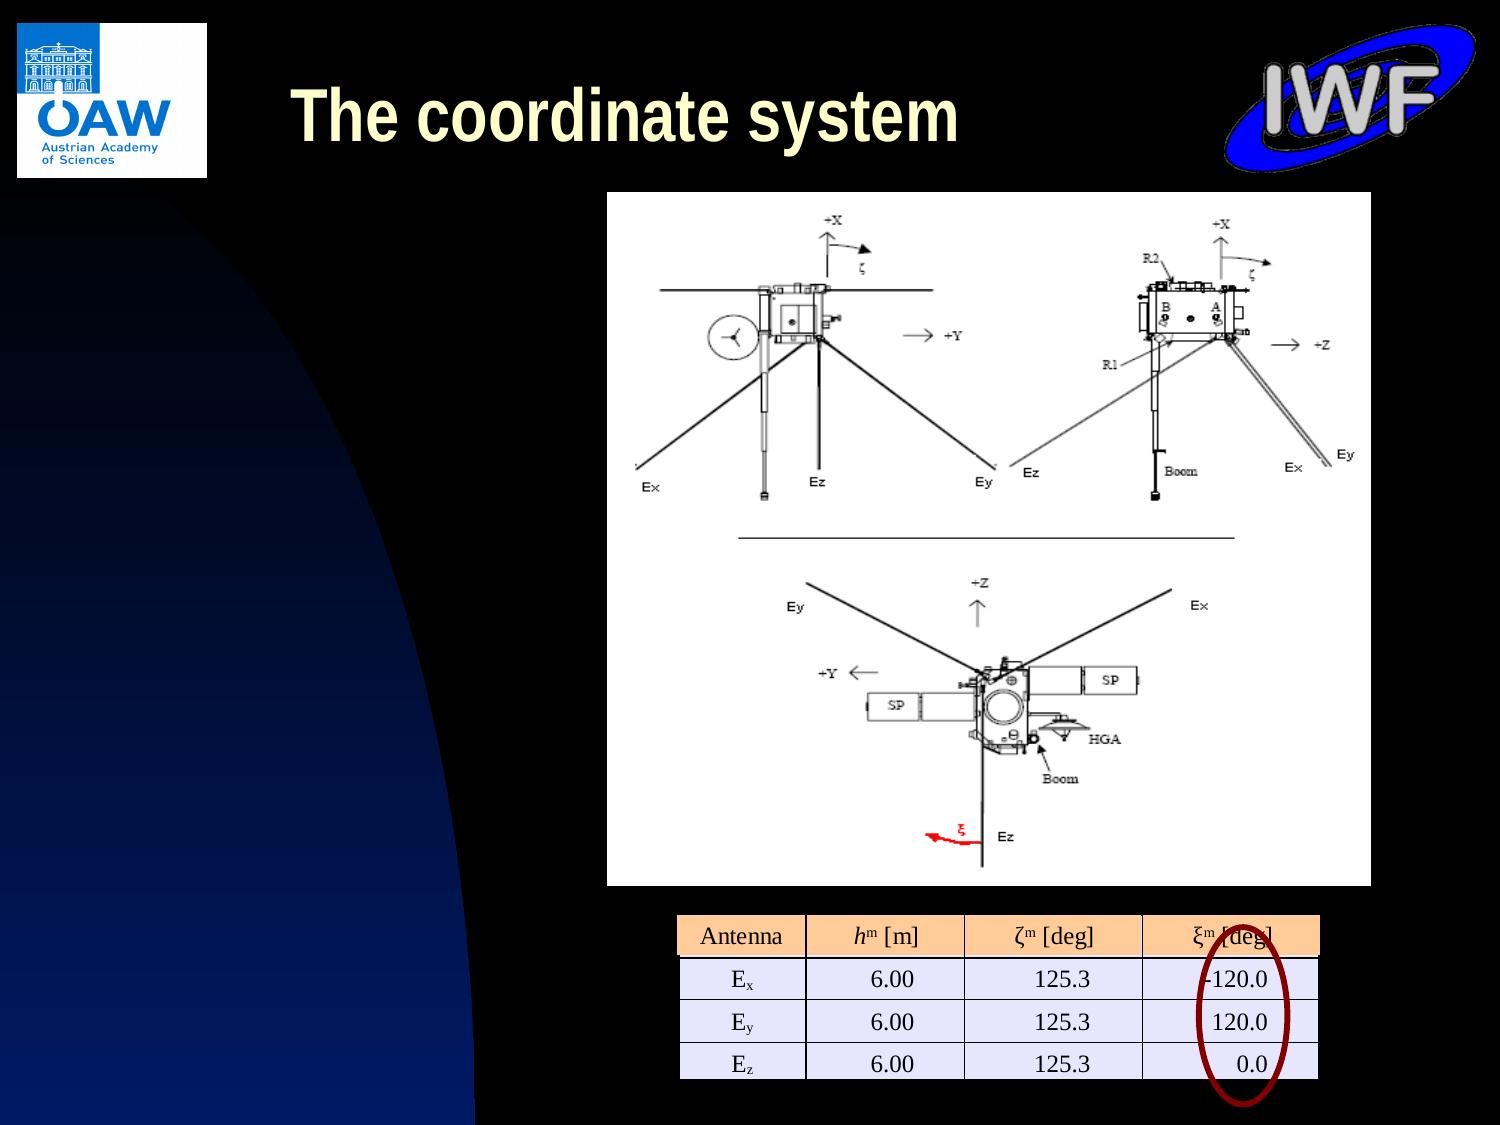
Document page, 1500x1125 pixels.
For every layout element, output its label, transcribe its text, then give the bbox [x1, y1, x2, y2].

chart [1202, 931, 1284, 1090]
picture [607, 192, 1371, 886]
chart [496, 912, 1500, 1090]
picture [1224, 24, 1476, 173]
title The coordinate system [275, 21, 1463, 225]
picture [17, 23, 207, 178]
